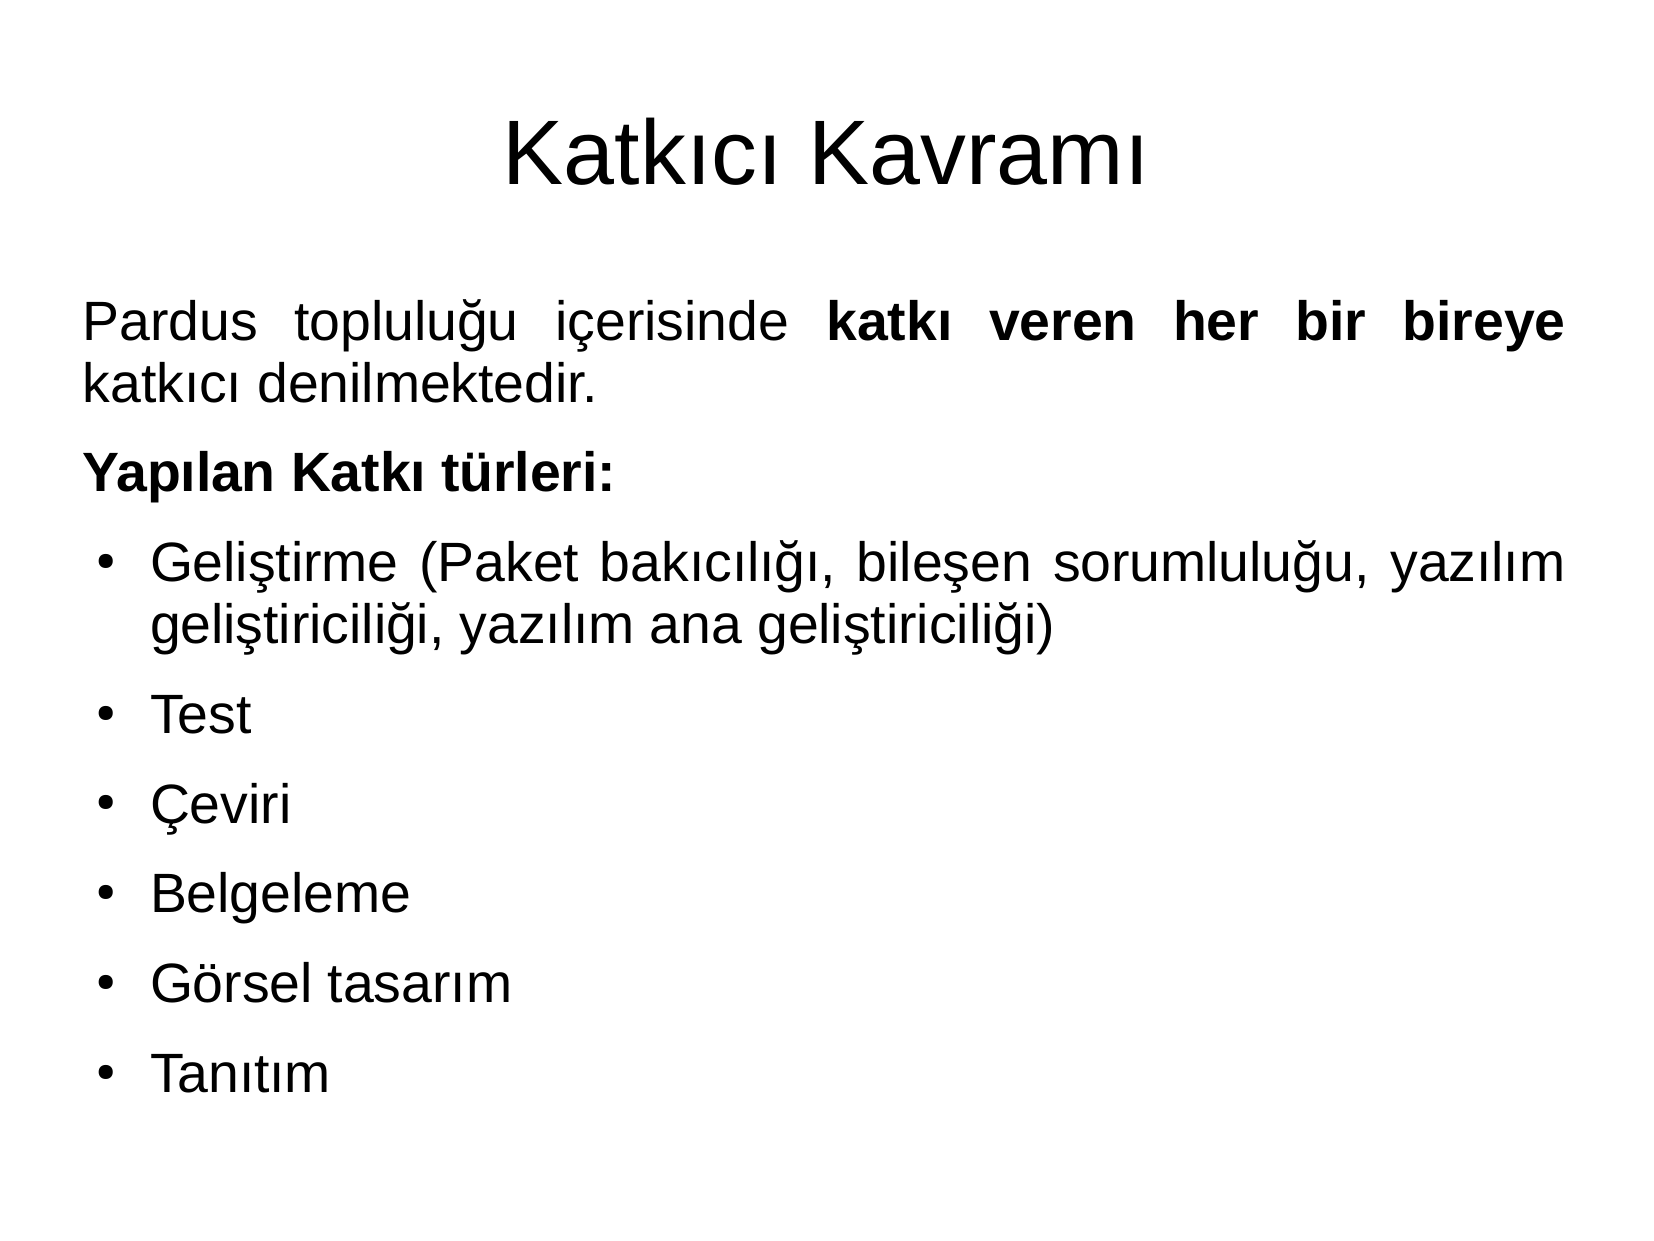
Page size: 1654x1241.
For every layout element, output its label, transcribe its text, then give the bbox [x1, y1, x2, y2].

title Katkıcı Kavramı [82, 49, 1571, 257]
list Pardus topluluğu içerisinde katkı veren her bir bireye katkıcı denilmektedir. Yapılan Katkı türleri: Geliştirme (Paket bakıcılığı, bileşen sorumluluğu, yazılım geliştiriciliği, yazılım ana geliştiriciliği) Test Çeviri Belgeleme Görsel tasarım Tanıtım [82, 290, 1571, 1109]
